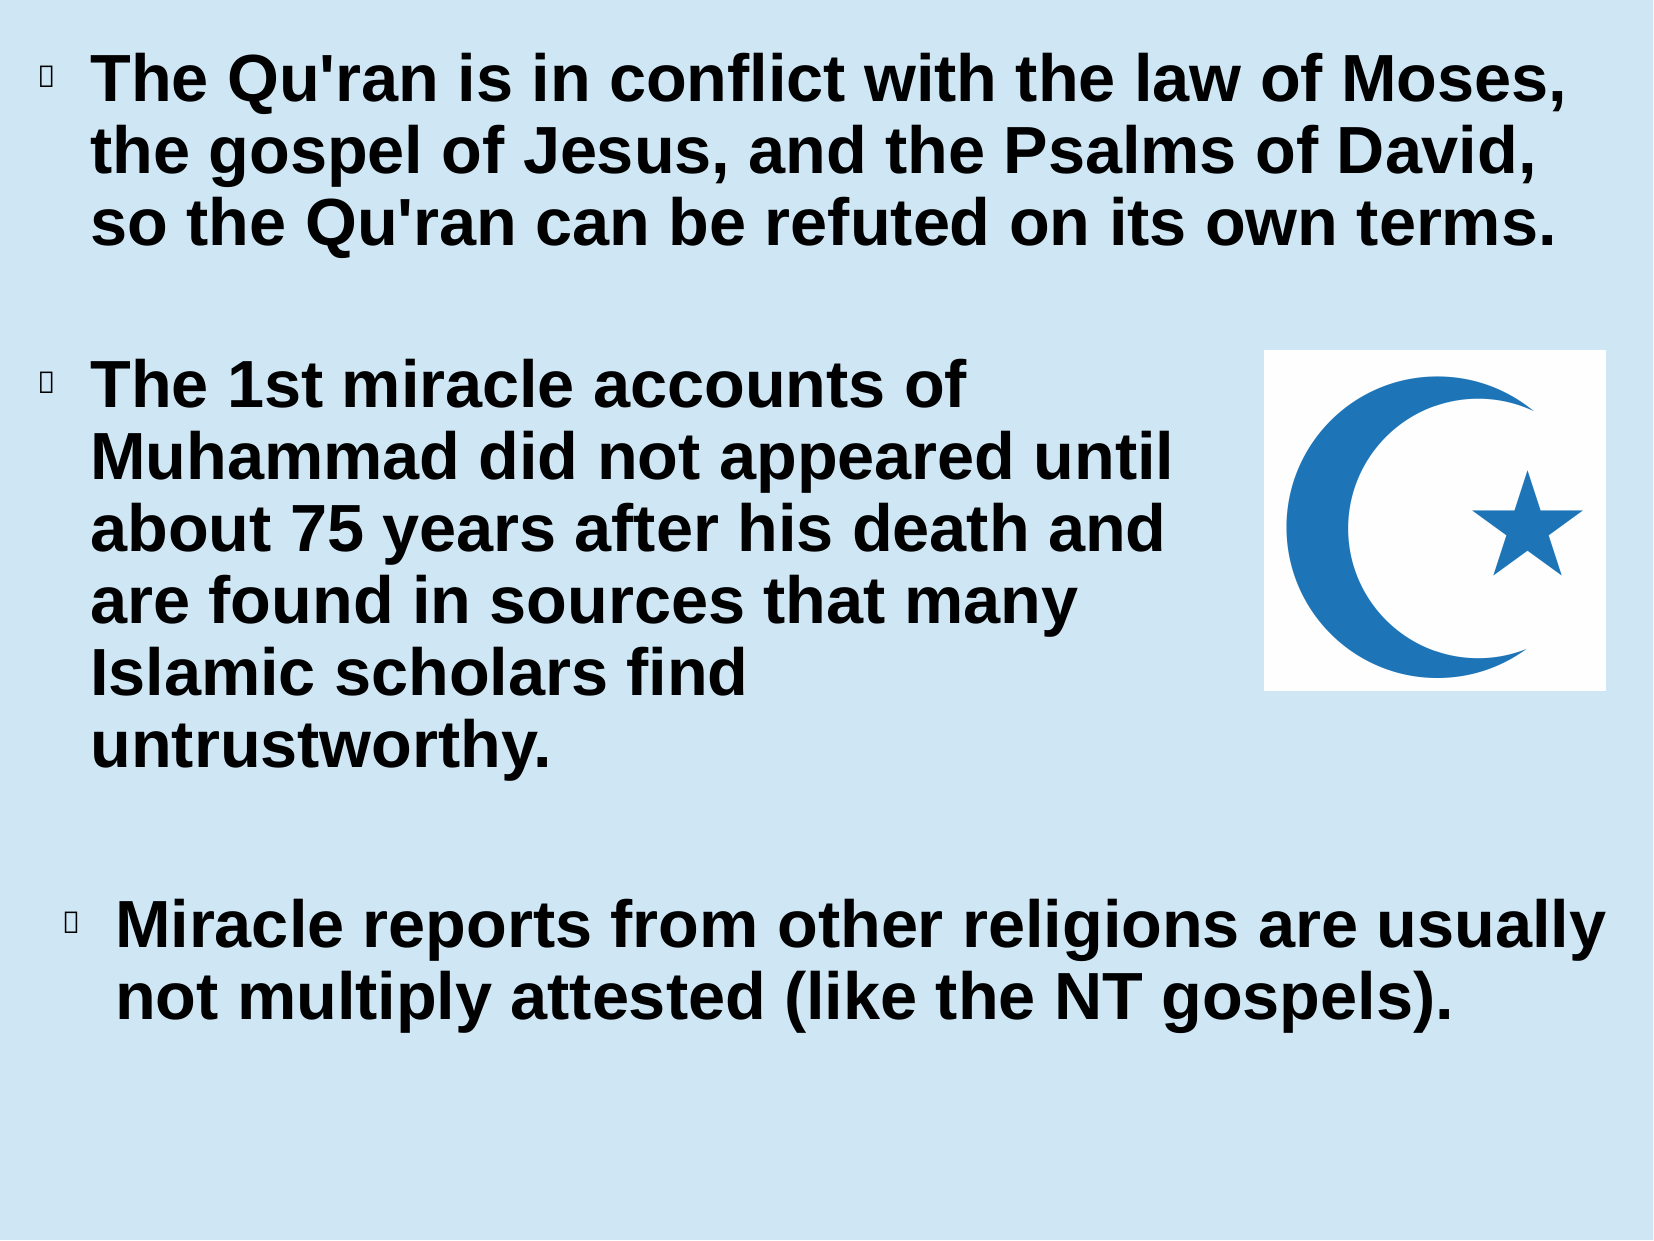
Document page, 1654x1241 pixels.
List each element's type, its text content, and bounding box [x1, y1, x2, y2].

picture [1264, 350, 1606, 691]
list The 1st miracle accounts of Muhammad did not appeared until about 75 years after his death and are found in sources that many Islamic scholars find untrustworthy. [19, 350, 1210, 787]
list Miracle reports from other religions are usually not multiply attested (like the NT gospels). [44, 889, 1622, 1072]
list The Qu'ran is in conflict with the law of Moses, the gospel of Jesus, and the Psalms of David, so the Qu'ran can be refuted on its own terms. [19, 43, 1584, 272]
